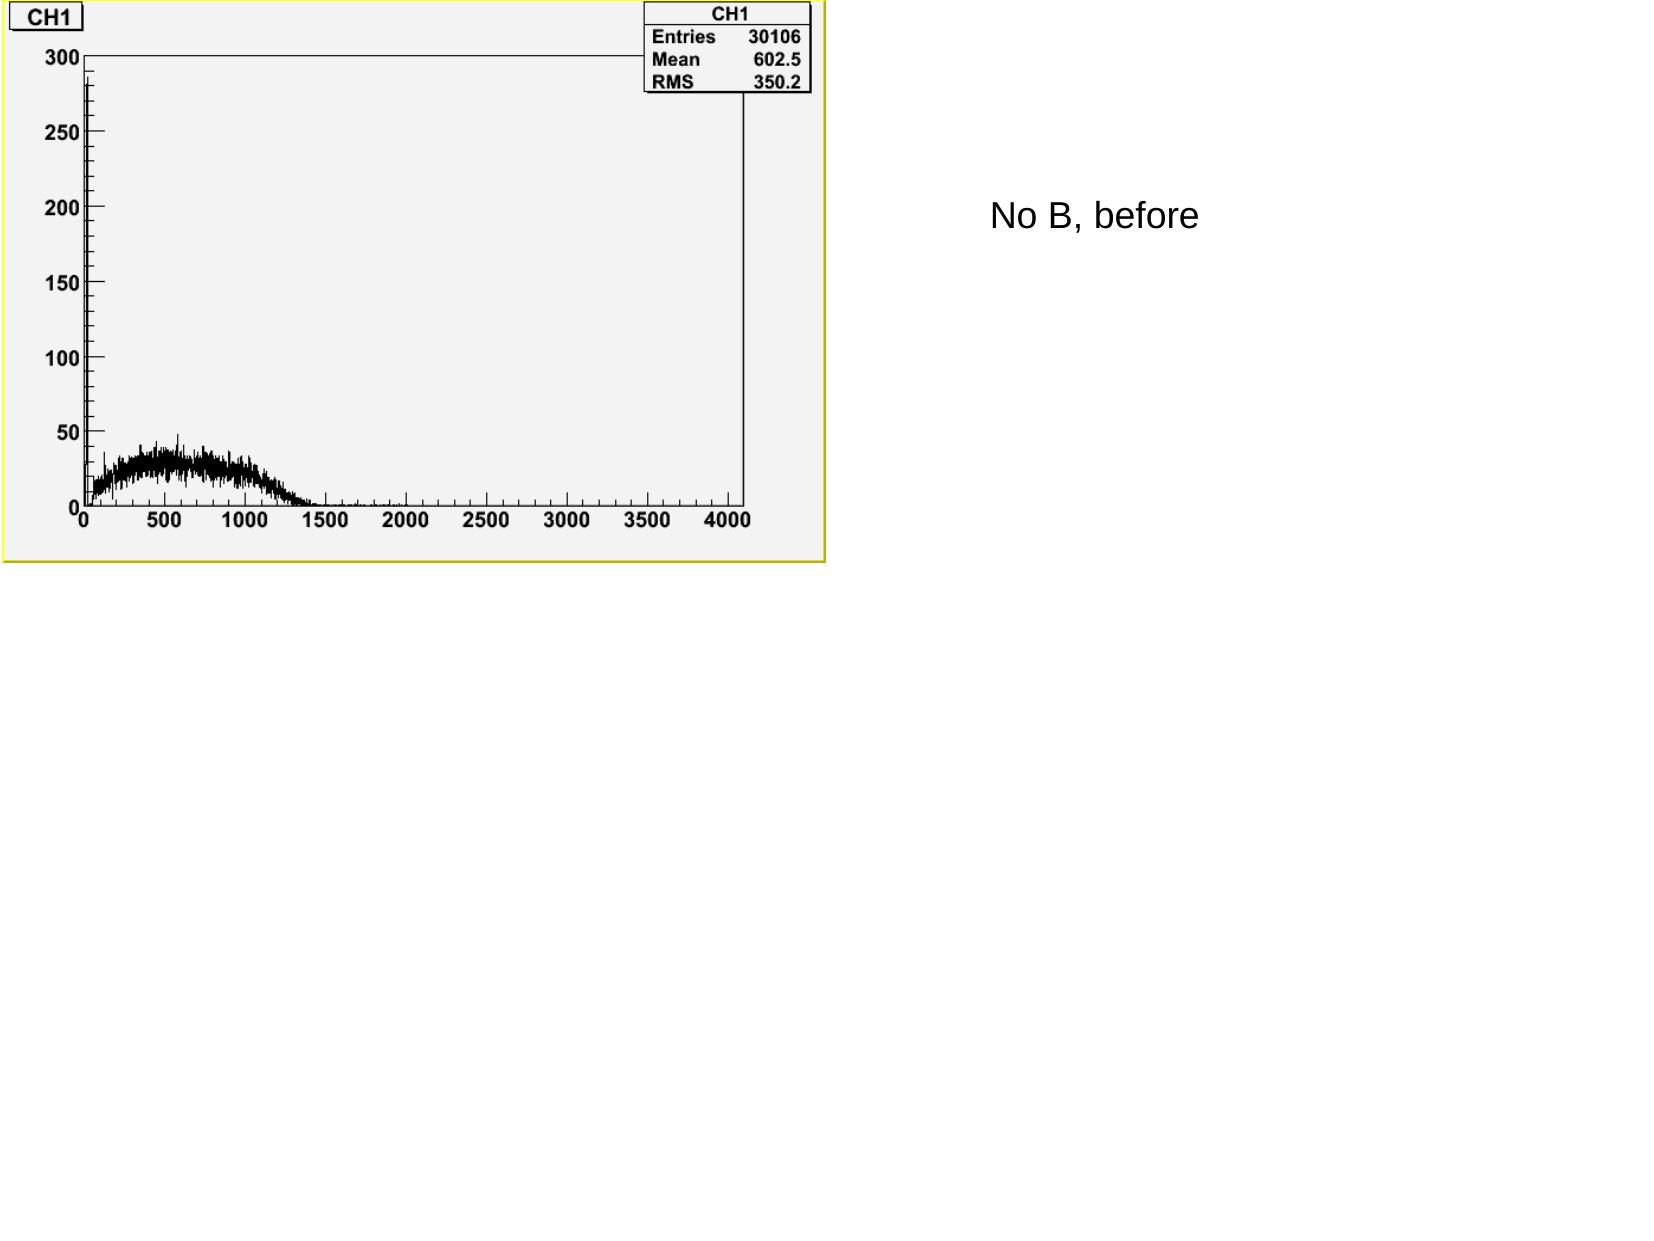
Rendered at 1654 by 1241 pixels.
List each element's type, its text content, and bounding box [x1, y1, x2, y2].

picture [2, 0, 826, 563]
text_box No B, before [975, 187, 1313, 245]
